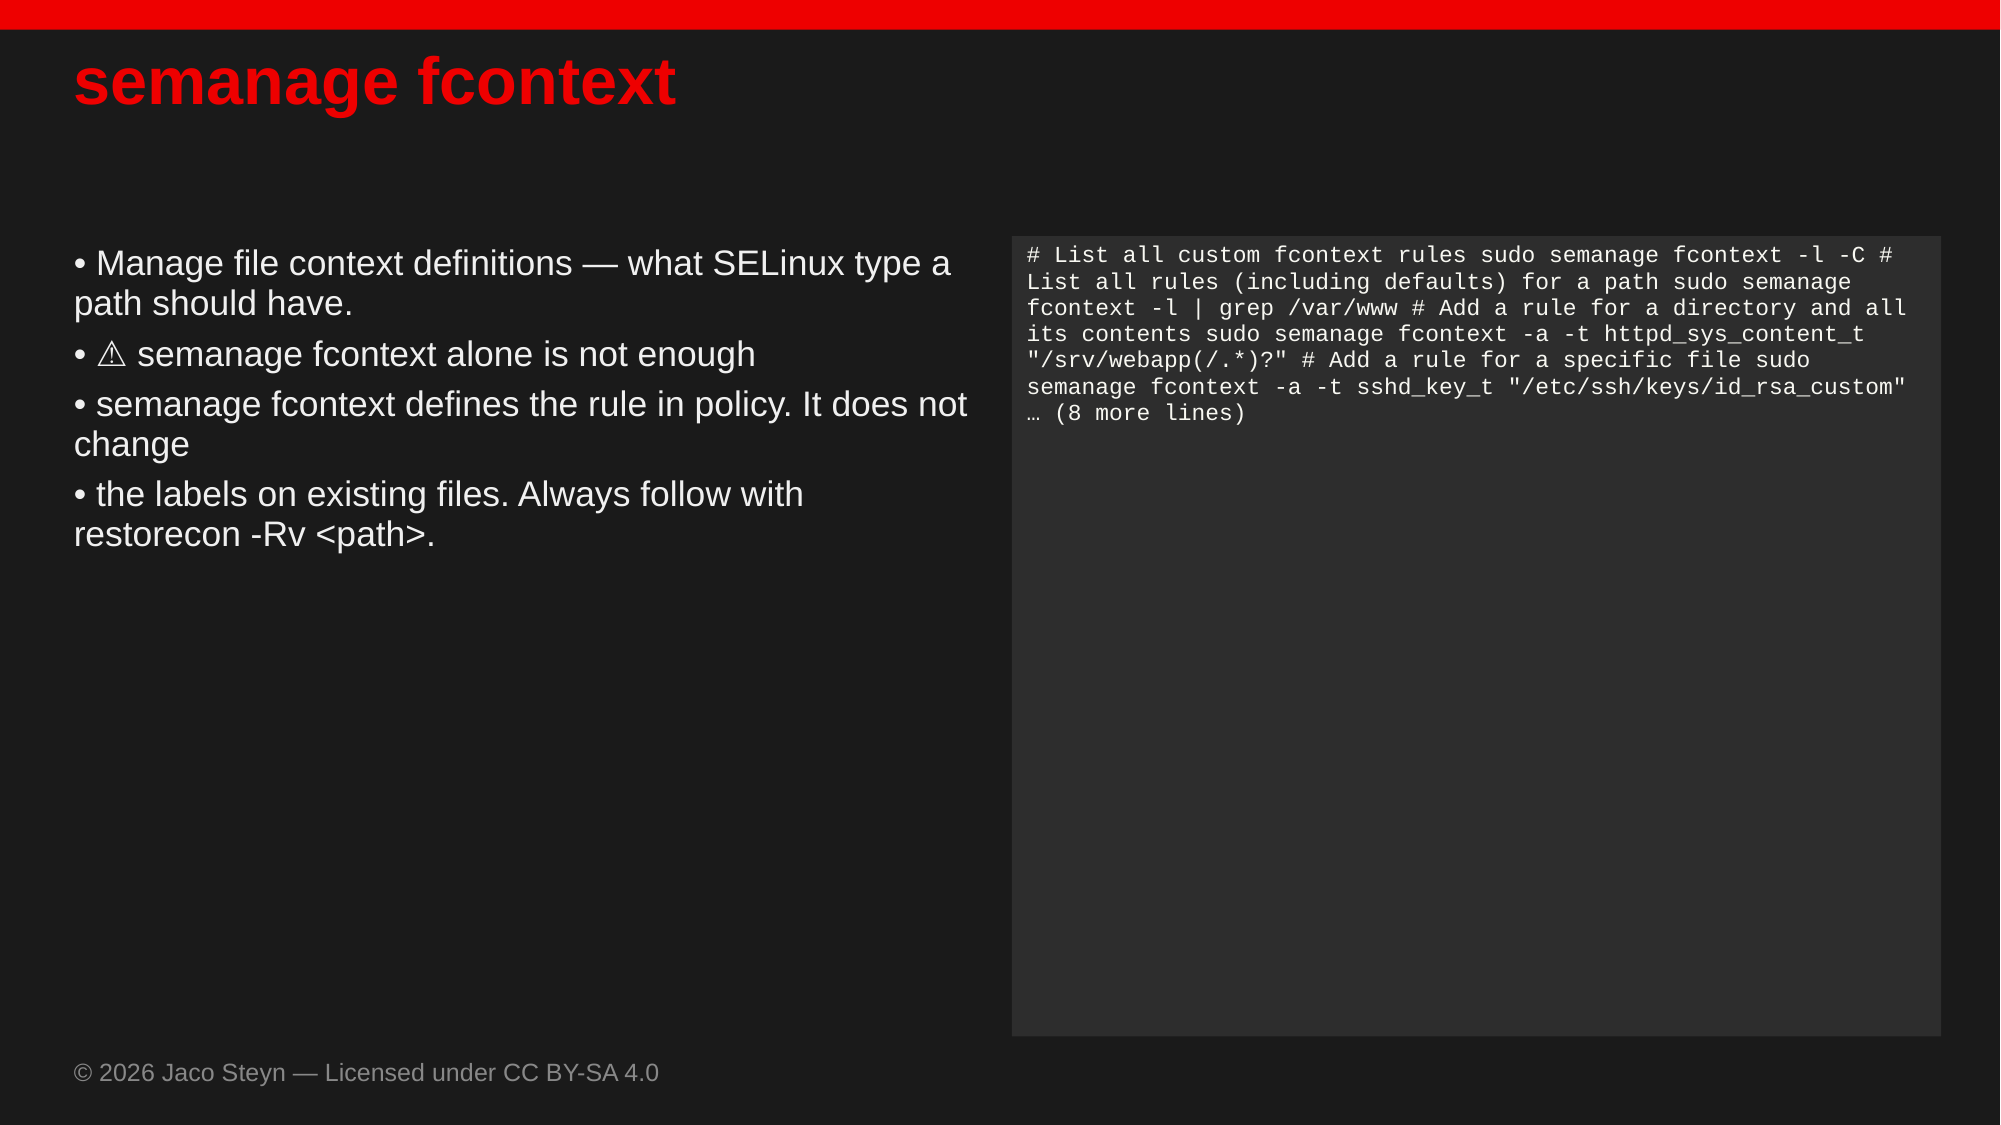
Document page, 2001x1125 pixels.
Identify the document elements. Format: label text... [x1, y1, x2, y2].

text_box © 2026 Jaco Steyn — Licensed under CC BY-SA 4.0 [59, 1051, 1942, 1093]
text_box # List all custom fcontext rules sudo semanage fcontext -l -C # List all rules (including defaults) for a path sudo semanage fcontext -l | grep /var/www # Add a rule for a directory and all its contents sudo semanage fcontext -a -t httpd_sys_content_t "/srv/webapp(/.*)?" # Add a rule for a specific file sudo semanage fcontext -a -t sshd_key_t "/etc/ssh/keys/id_rsa_custom" … (8 more lines) [1011, 236, 1942, 1037]
text_box • Manage file context definitions — what SELinux type a path should have. • ⚠️ semanage fcontext alone is not enough • semanage fcontext defines the rule in policy. It does not change • the labels on existing files. Always follow with restorecon -Rv <path>. [59, 236, 989, 1037]
text_box semanage fcontext [59, 36, 1942, 208]
text_box [0, 0, 2001, 30]
